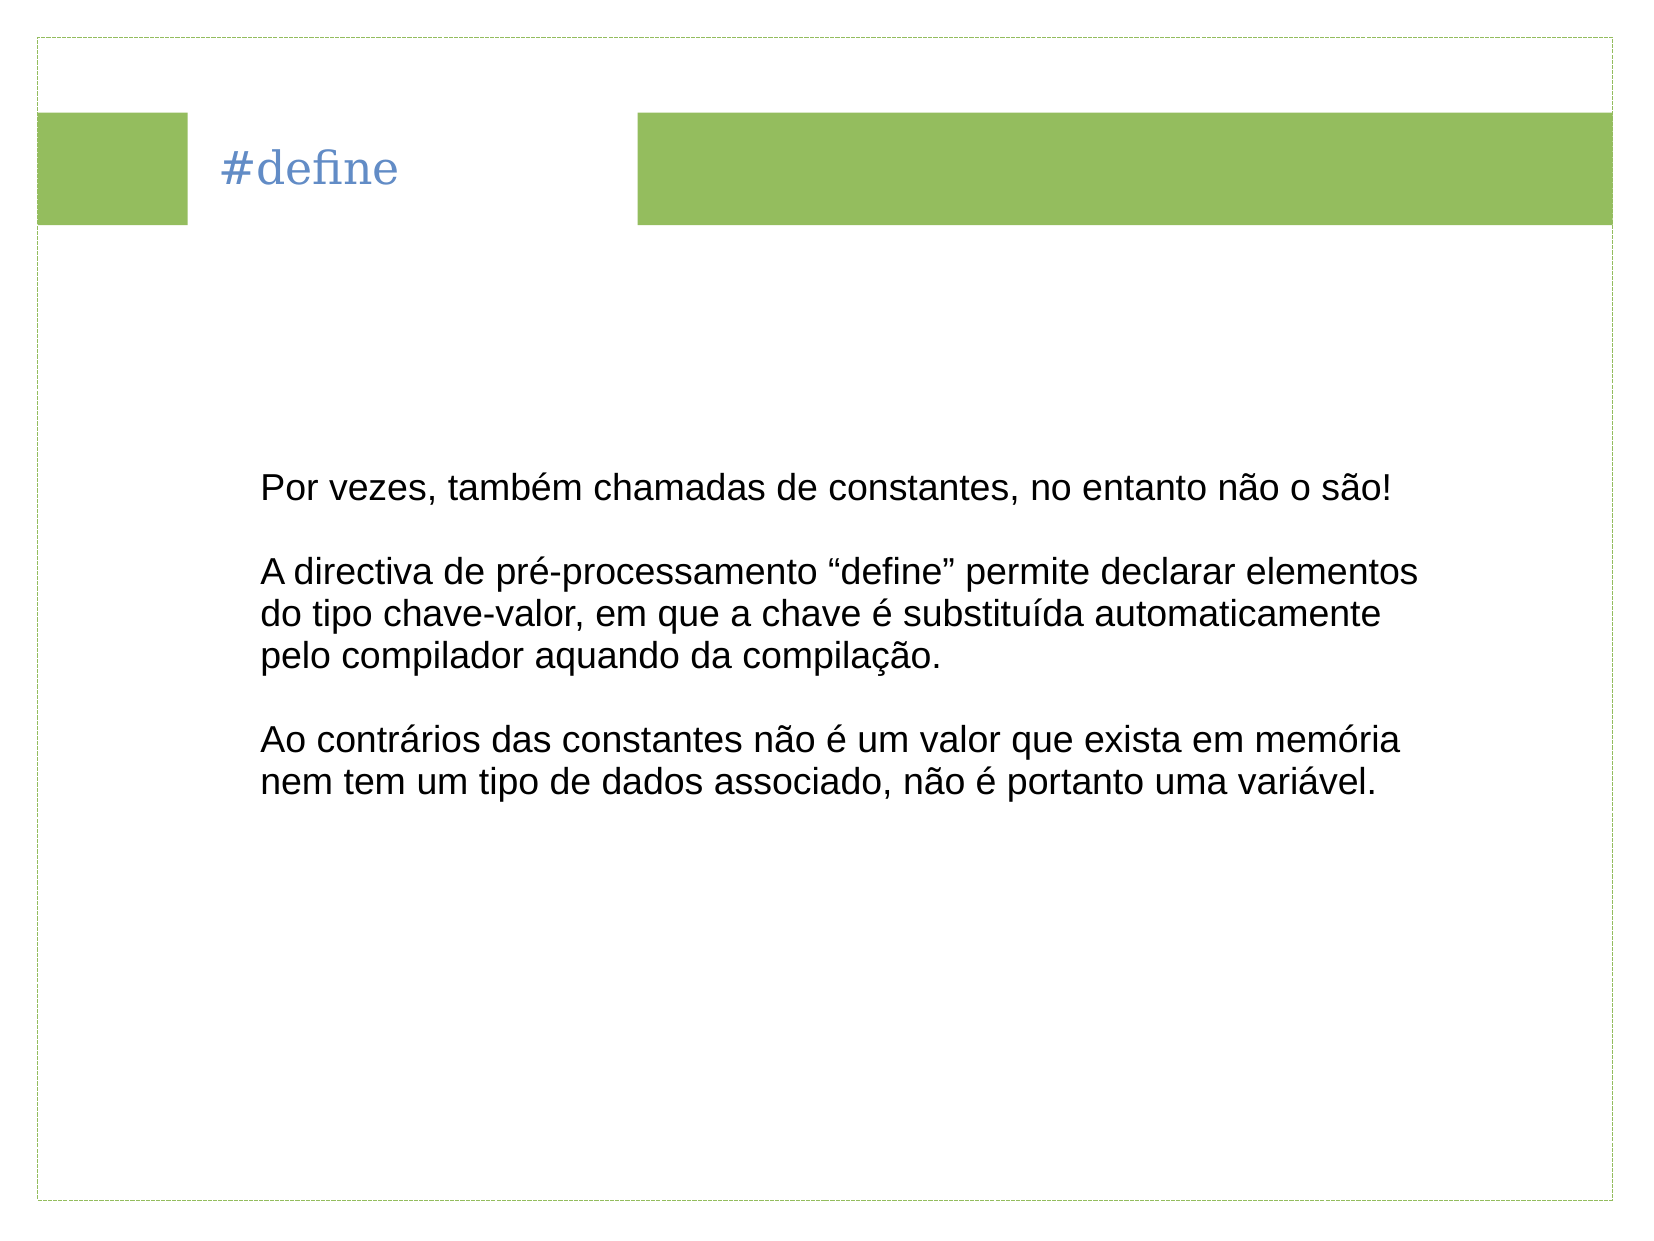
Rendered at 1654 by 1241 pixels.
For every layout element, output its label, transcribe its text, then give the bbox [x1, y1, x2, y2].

text_box [37, 112, 188, 226]
text_box Por vezes, também chamadas de constantes, no entanto não o são! A directiva de pré-processamento “define” permite declarar elementos do tipo chave-valor, em que a chave é substituída automaticamente pelo compilador aquando da compilação. Ao contrários das constantes não é um valor que exista em memória nem tem um tipo de dados associado, não é portanto uma variável. [245, 458, 1447, 810]
text_box #define [203, 134, 416, 203]
text_box [637, 112, 1613, 226]
